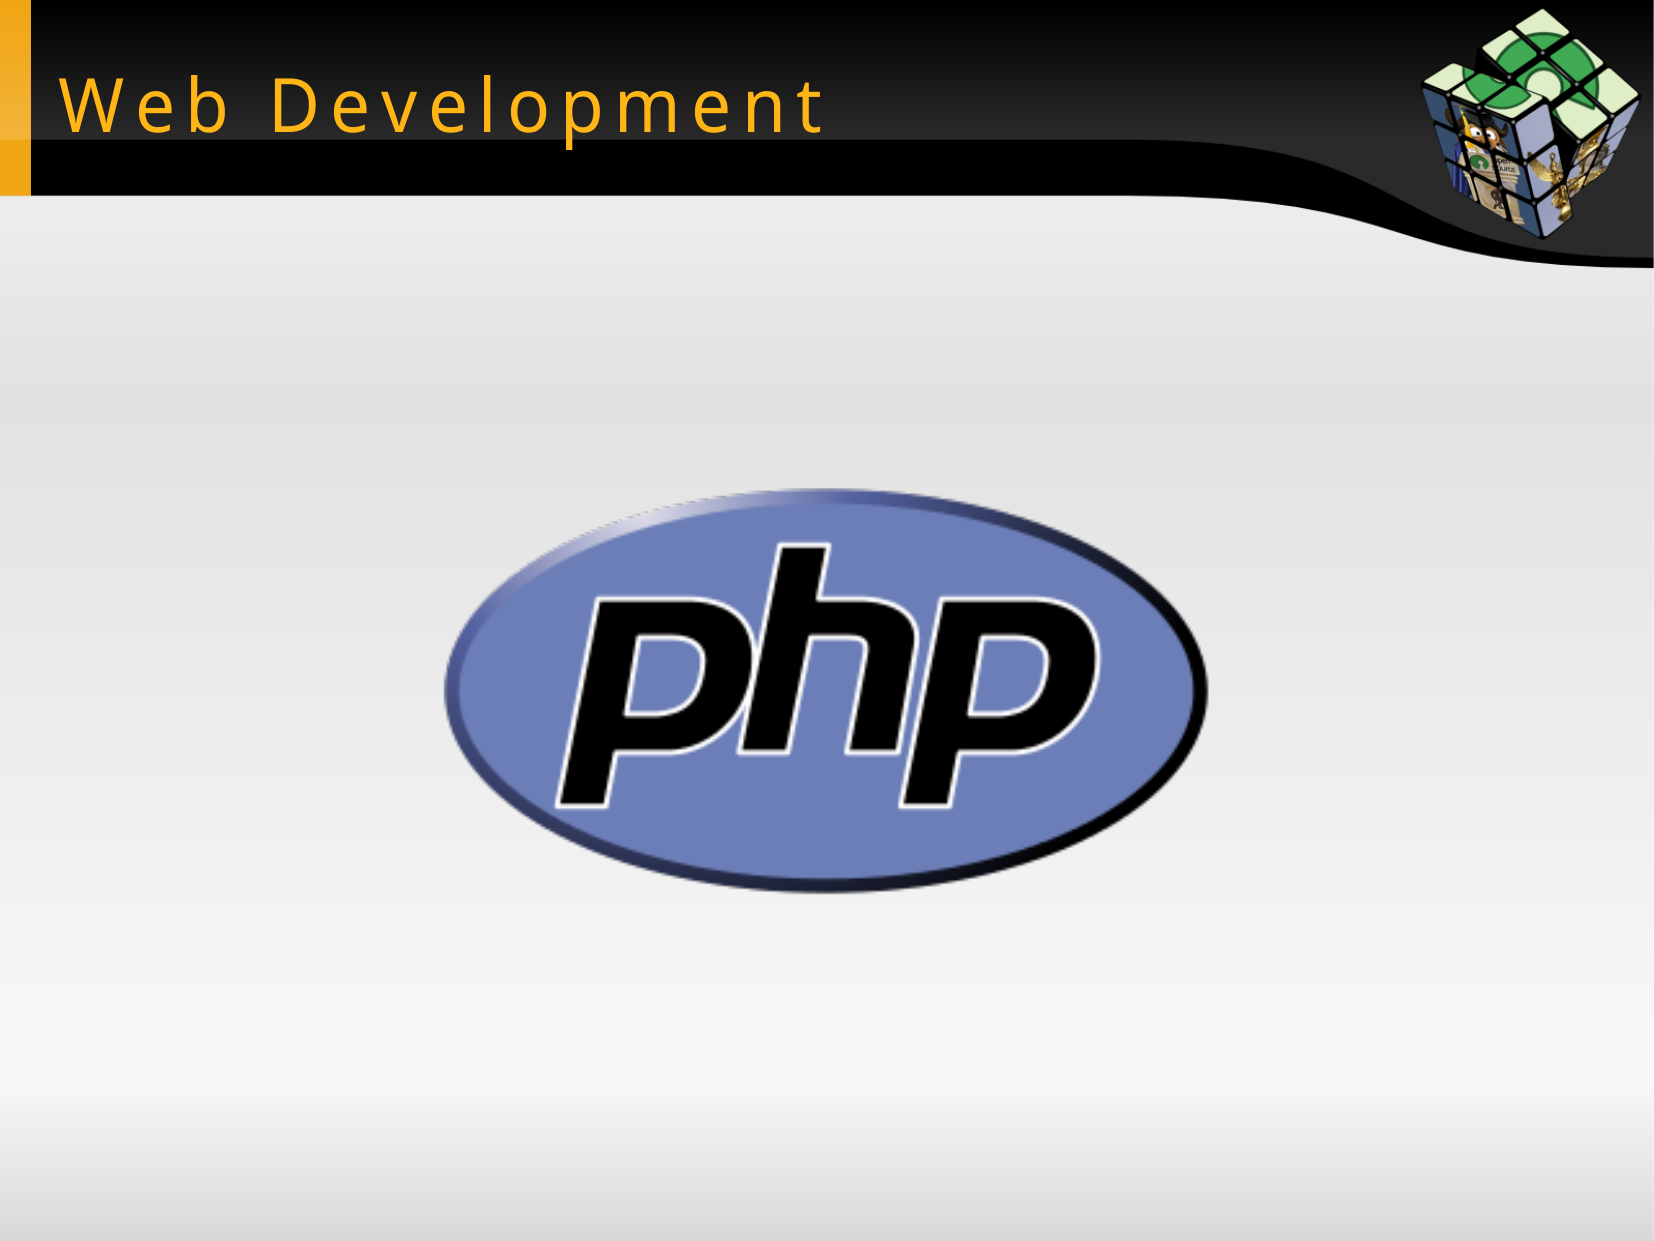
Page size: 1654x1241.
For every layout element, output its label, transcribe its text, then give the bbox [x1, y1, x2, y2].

title Web Development [59, 29, 1270, 178]
picture [0, 0, 1654, 1241]
